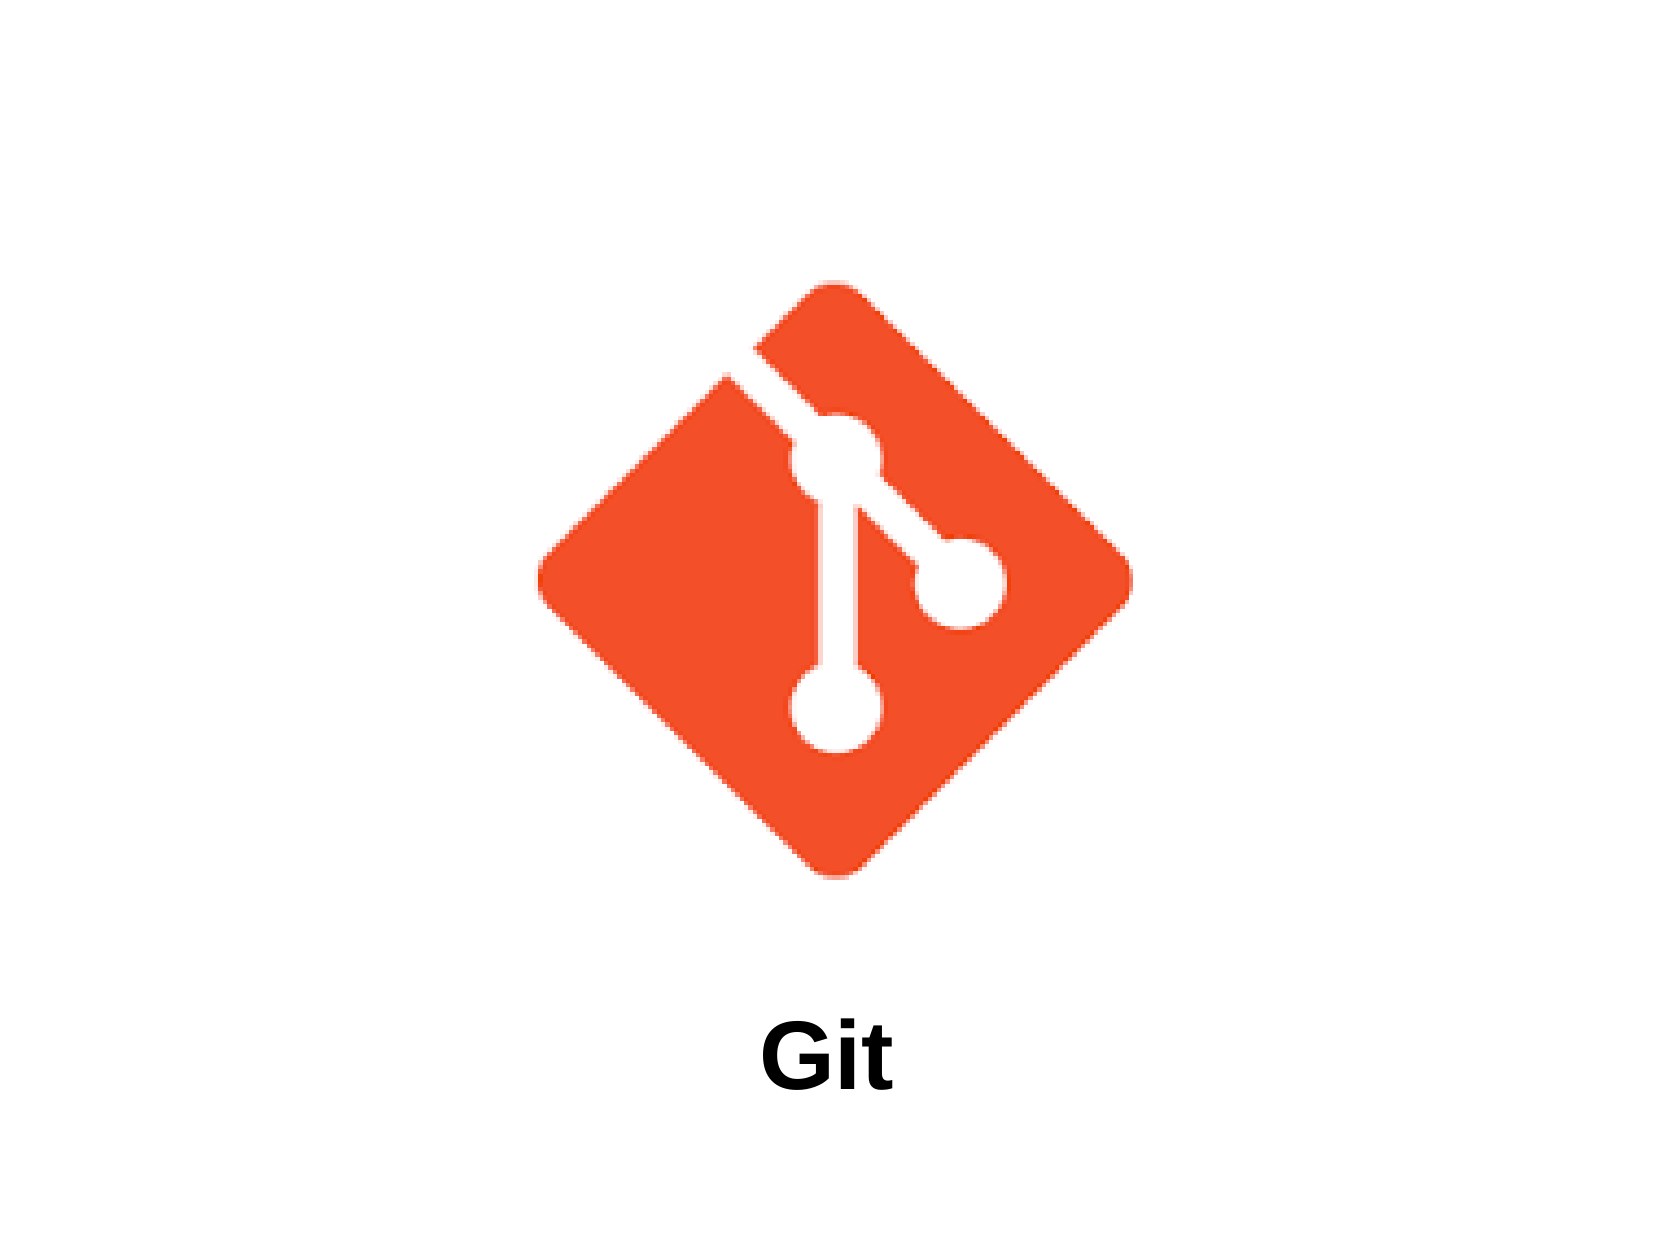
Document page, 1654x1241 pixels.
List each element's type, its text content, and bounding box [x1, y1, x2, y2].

picture [482, 224, 1182, 924]
title Git [278, 976, 1375, 1126]
